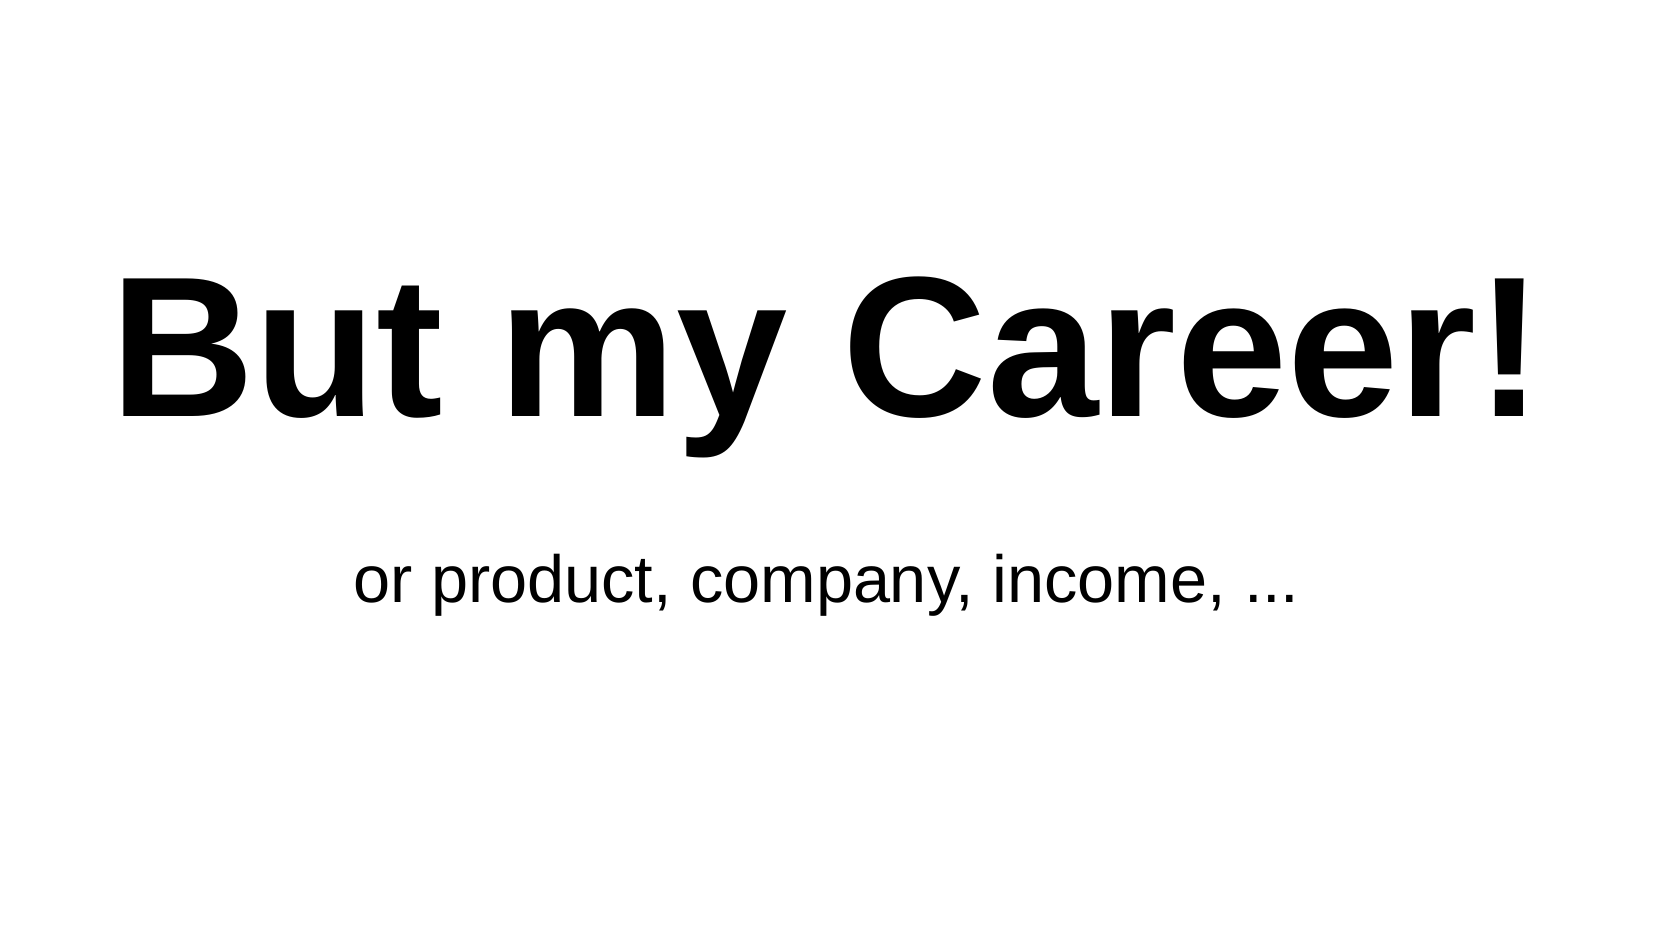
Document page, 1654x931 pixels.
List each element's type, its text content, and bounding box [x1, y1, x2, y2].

title But my Career! [82, 235, 1571, 460]
text_box or product, company, income, ... [83, 484, 1572, 674]
